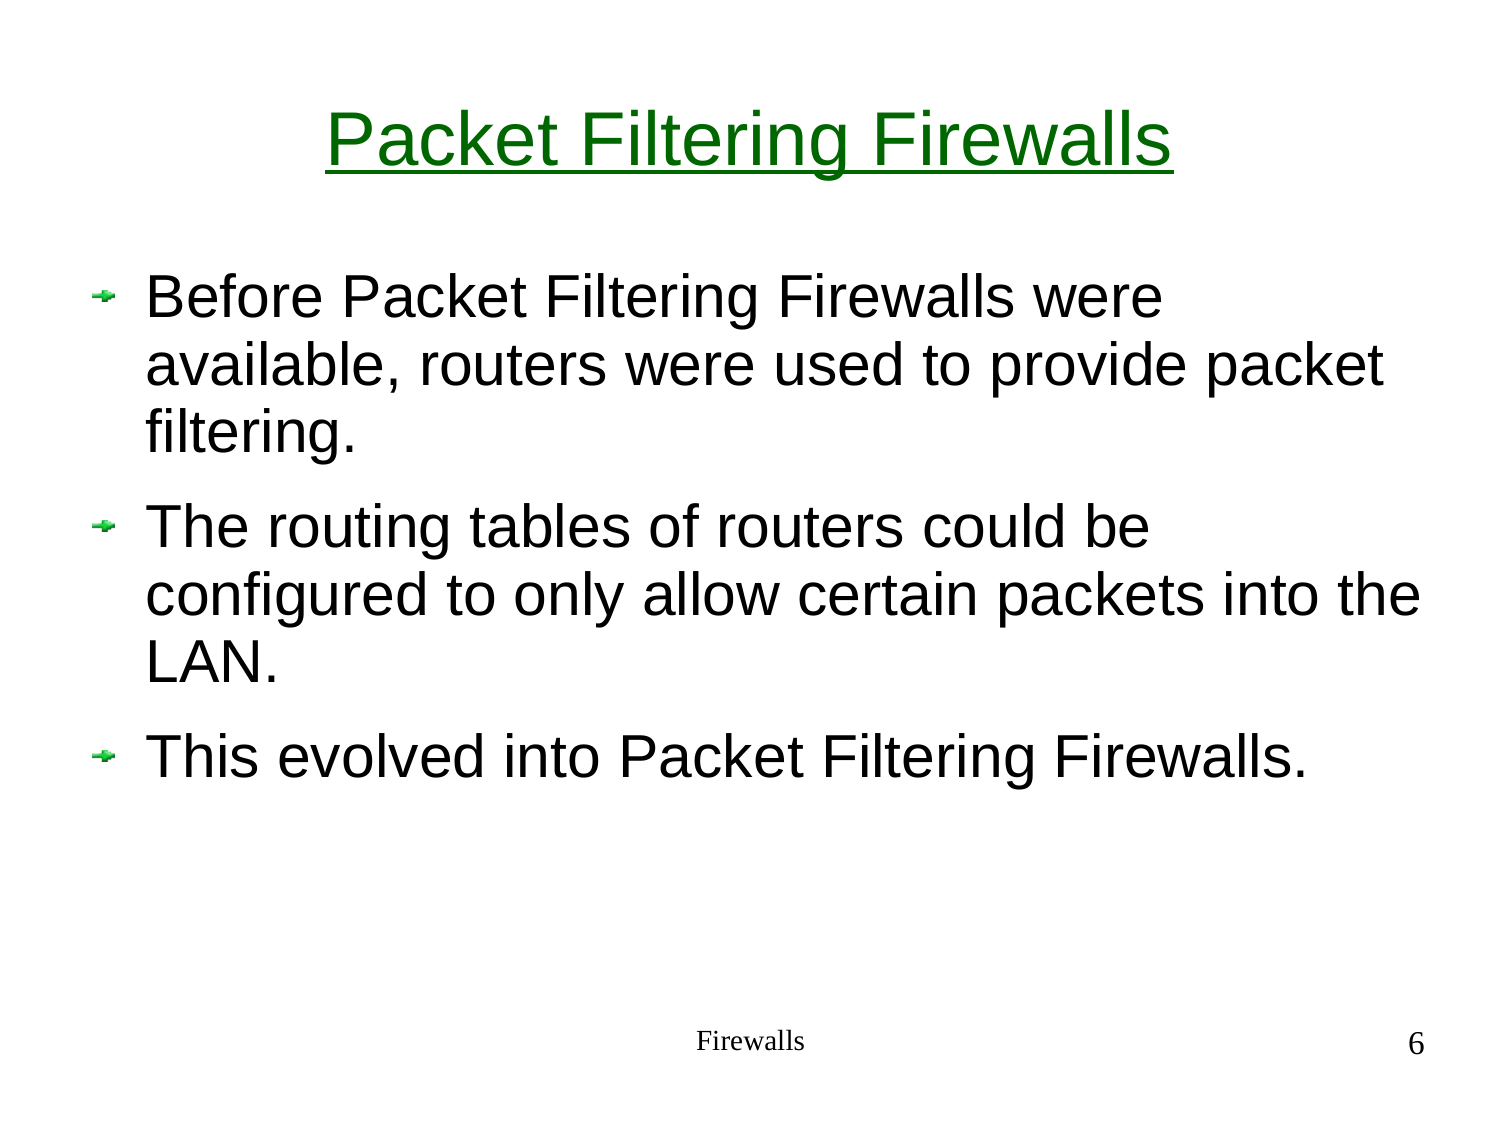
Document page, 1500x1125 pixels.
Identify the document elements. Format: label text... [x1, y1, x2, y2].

list Before Packet Filtering Firewalls were available, routers were used to provide packet filtering. The routing tables of routers could be configured to only allow certain packets into the LAN. This evolved into Packet Filtering Firewalls. [75, 262, 1425, 1006]
title Packet Filtering Firewalls [75, 45, 1425, 233]
